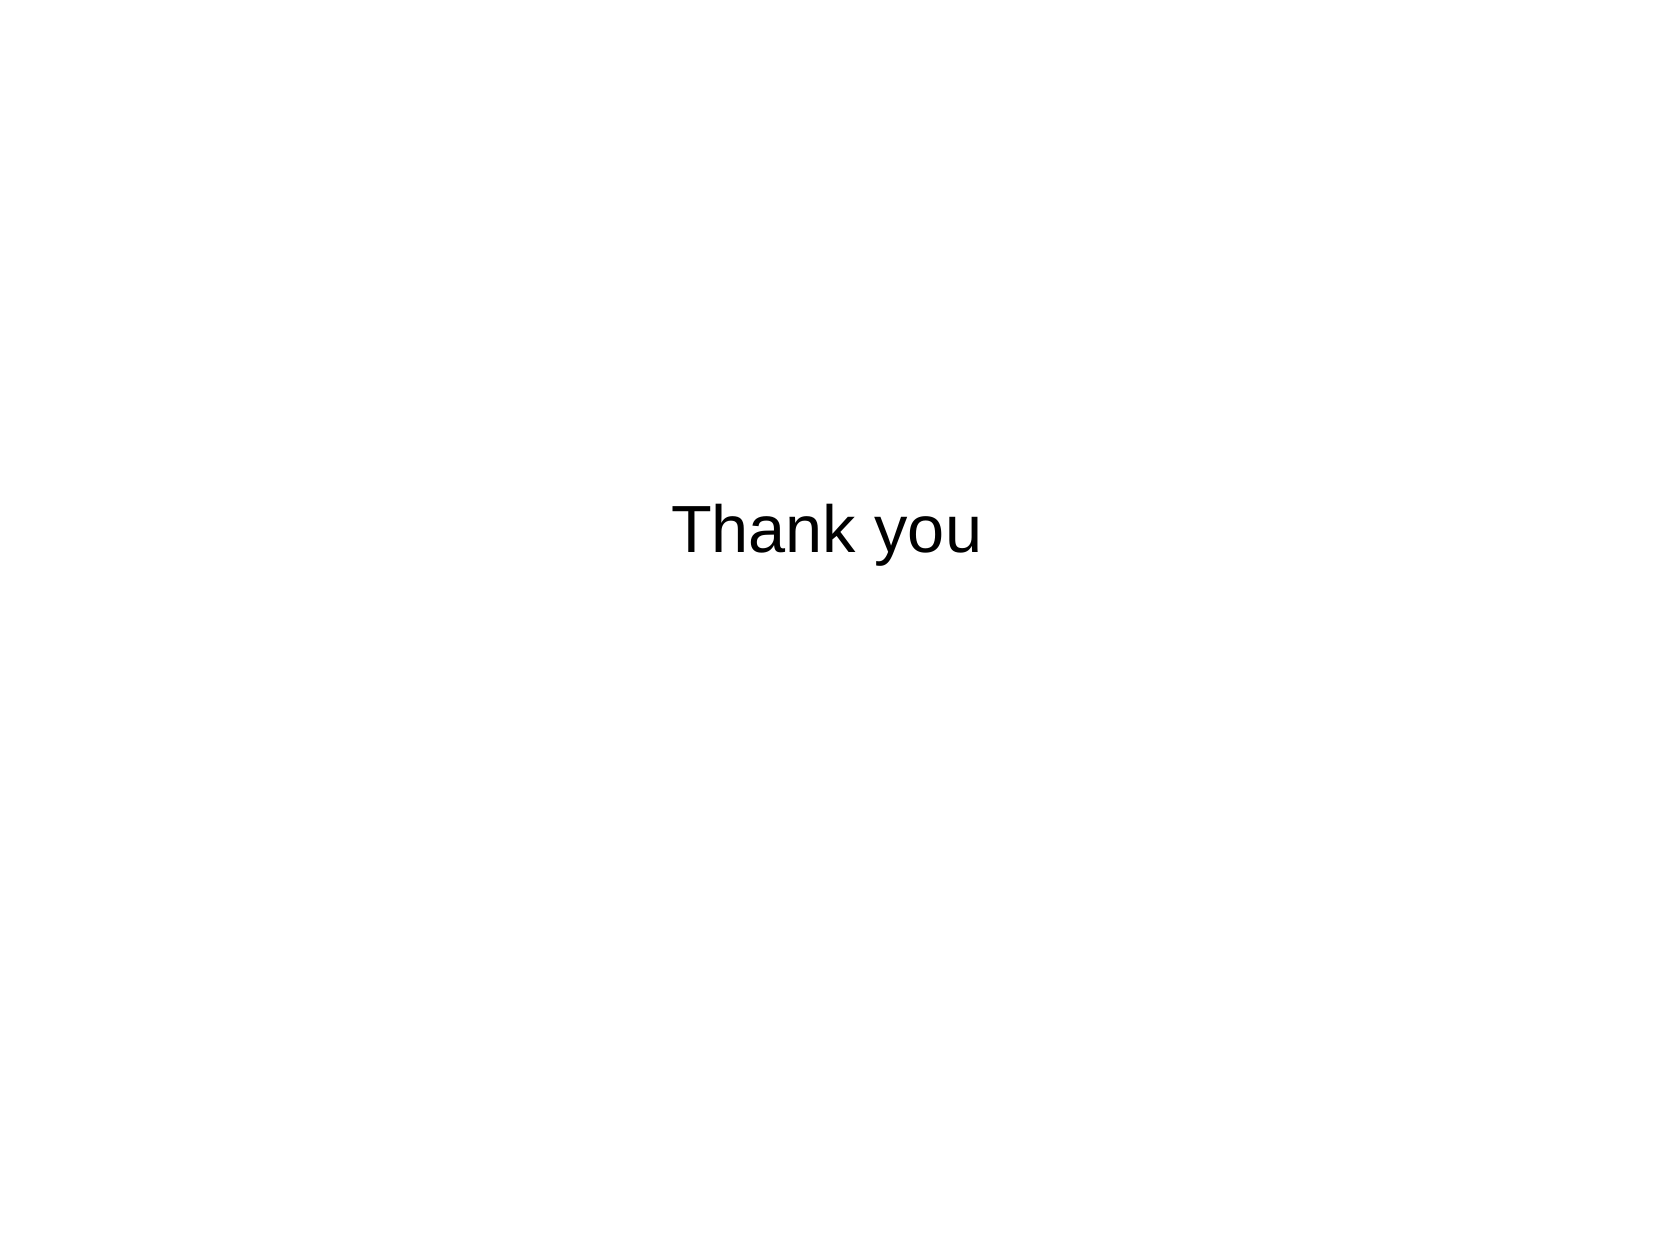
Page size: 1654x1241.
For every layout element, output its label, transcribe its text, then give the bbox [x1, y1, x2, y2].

subtitle Thank you [82, 49, 1571, 1010]
